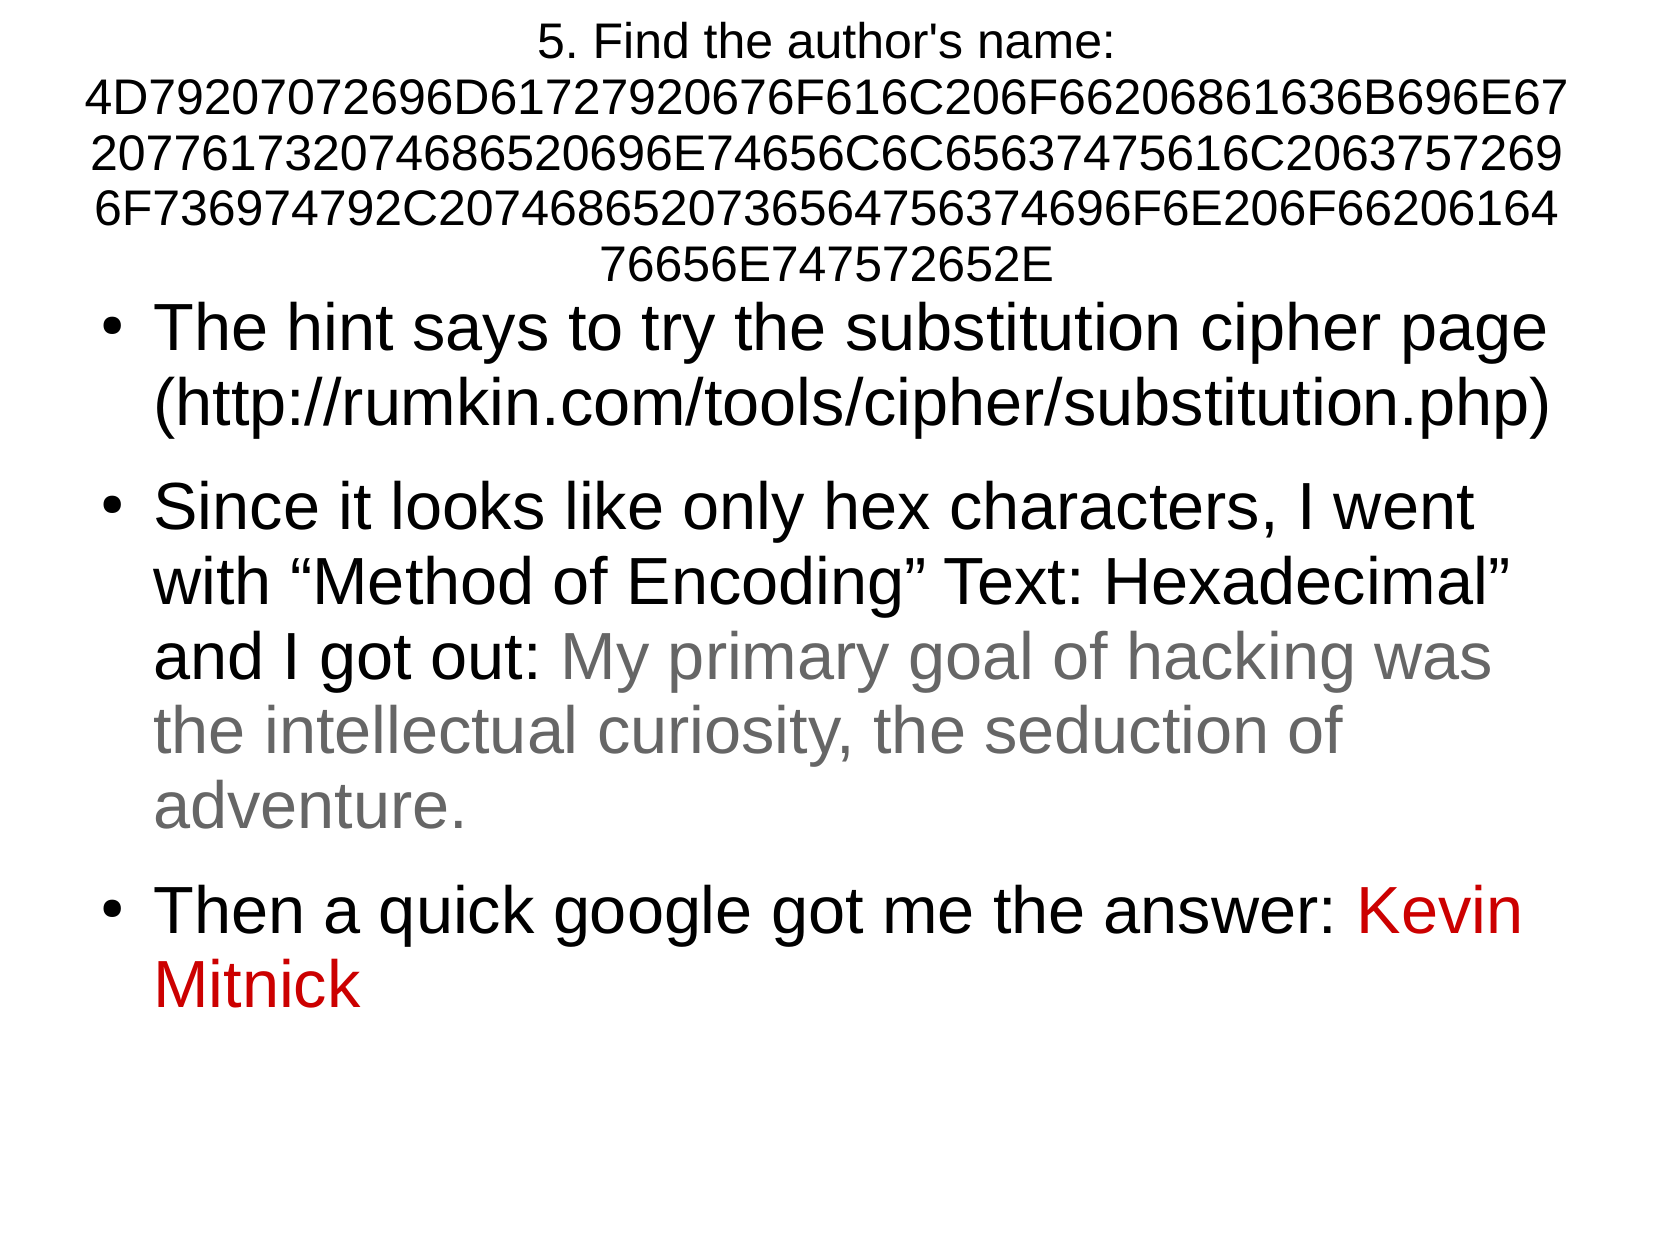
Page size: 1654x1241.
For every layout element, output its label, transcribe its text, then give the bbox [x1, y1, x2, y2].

title 5. Find the author's name: 4D79207072696D61727920676F616C206F66206861636B696E67207761732074686520696E74656C6C65637475616C20637572696F736974792C2074686520736564756374696F6E206F6620616476656E747572652E [82, 13, 1571, 290]
list The hint says to try the substitution cipher page (http://rumkin.com/tools/cipher/substitution.php) Since it looks like only hex characters, I went with “Method of Encoding” Text: Hexadecimal” and I got out: My primary goal of hacking was the intellectual curiosity, the seduction of adventure. Then a quick google got me the answer: Kevin Mitnick [82, 290, 1571, 1186]
